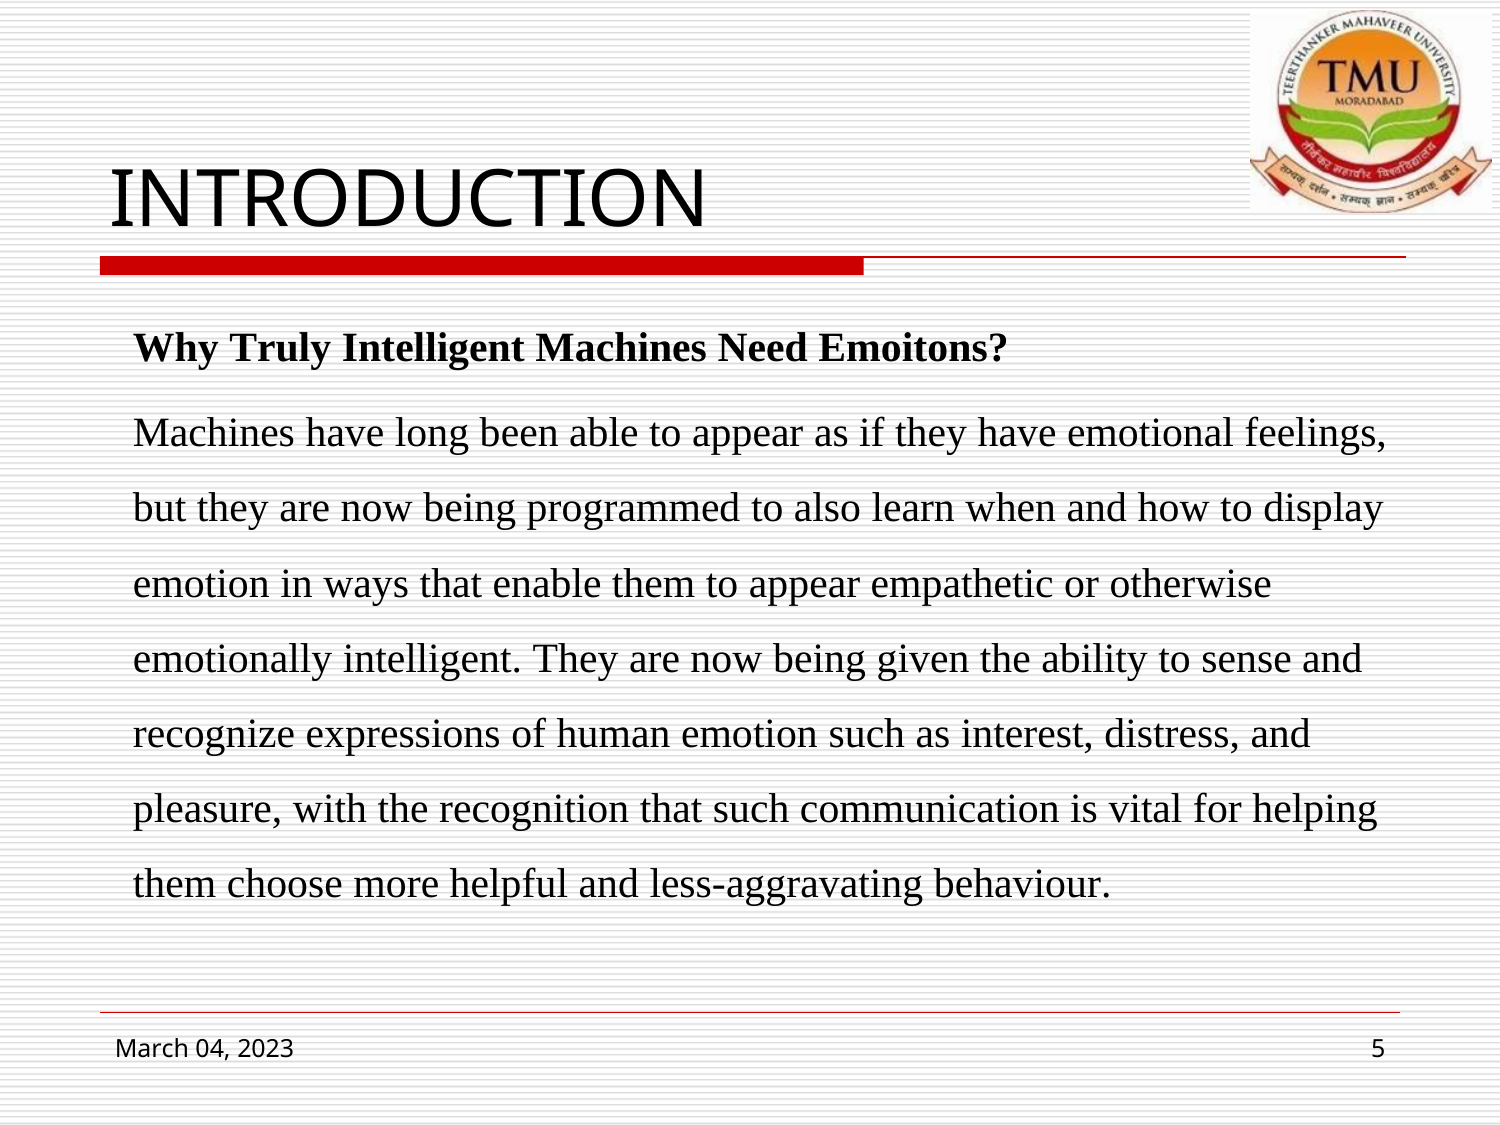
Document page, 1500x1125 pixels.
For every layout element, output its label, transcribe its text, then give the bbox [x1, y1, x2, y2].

text_box March 04, 2023 [99, 1024, 426, 1103]
text_box <number> [1074, 1024, 1401, 1103]
list Why Truly Intelligent Machines Need Emoitons? Machines have long been able to appear as if they have emotional feelings, but they are now being programmed to also learn when and how to display emotion in ways that enable them to appear empathetic or otherwise emotionally intelligent. They are now being given the ability to sense and recognize expressions of human emotion such as interest, distress, and pleasure, with the recognition that such communication is vital for helping them choose more helpful and less-aggravating behaviour. [117, 287, 1426, 1038]
title INTRODUCTION [94, 50, 1407, 250]
picture [0, 0, 1500, 1125]
